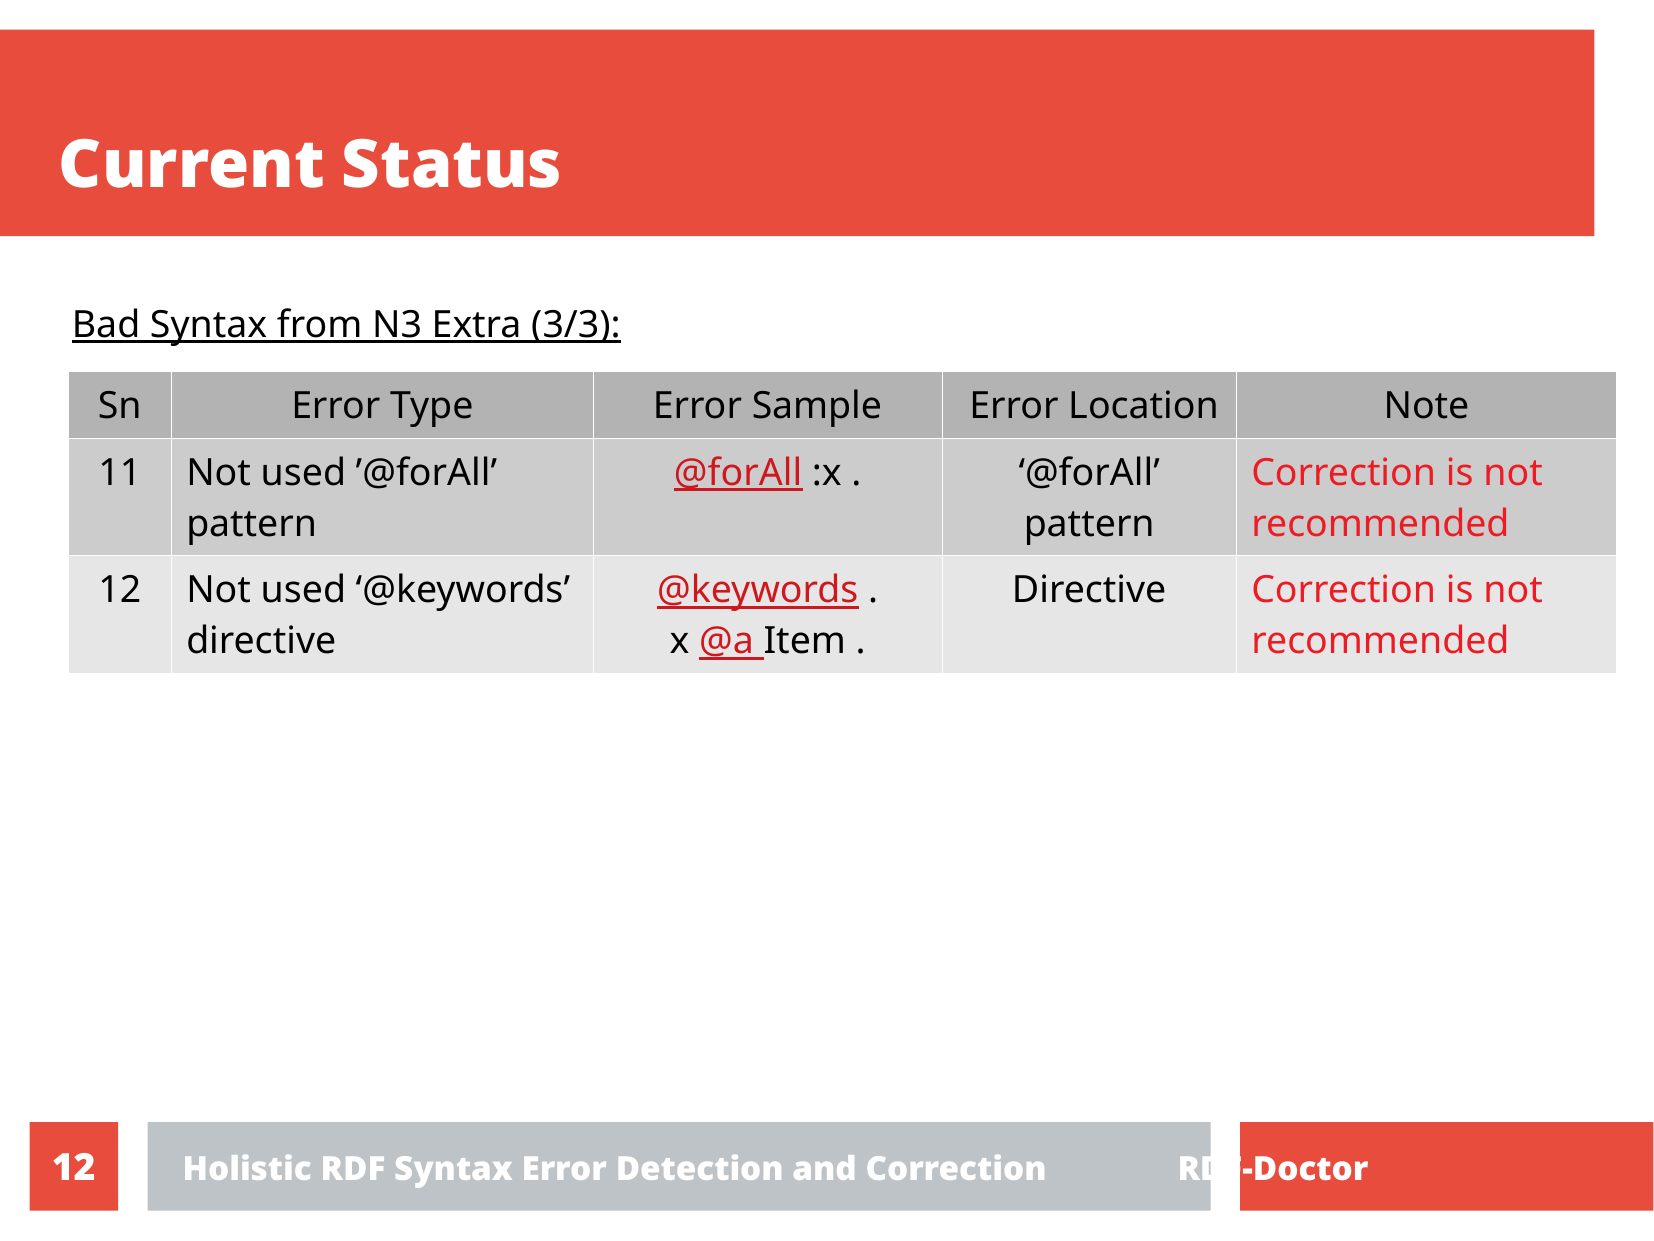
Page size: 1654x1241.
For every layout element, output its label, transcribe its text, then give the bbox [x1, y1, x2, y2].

table_cell @keywords . x @a Item . [594, 556, 942, 673]
table_cell 11 [69, 439, 171, 555]
table_header Error Sample [594, 372, 942, 438]
text_box Bad Syntax from N3 Extra (3/3): [57, 289, 760, 400]
table_cell Correction is not recommended [1237, 439, 1616, 555]
table_header Error Location [943, 372, 1236, 438]
table_header Sn [69, 400, 171, 438]
table_cell Not used ‘@keywords’ directive [172, 556, 593, 673]
table_cell @forAll :x . [594, 439, 942, 555]
table_header Error Type [172, 400, 593, 438]
table_cell 12 [69, 556, 171, 673]
table_cell Not used ’@forAll’ pattern [172, 439, 593, 555]
title Current Status [59, 59, 1595, 207]
table_cell ‘@forAll’ pattern [943, 439, 1236, 555]
text_box Holistic RDF Syntax Error Detection and Correction RDF-Doctor [182, 1137, 1638, 1191]
table_cell Correction is not recommended [1237, 556, 1616, 673]
table_cell Directive [943, 556, 1236, 673]
table_header Note [1237, 372, 1616, 438]
